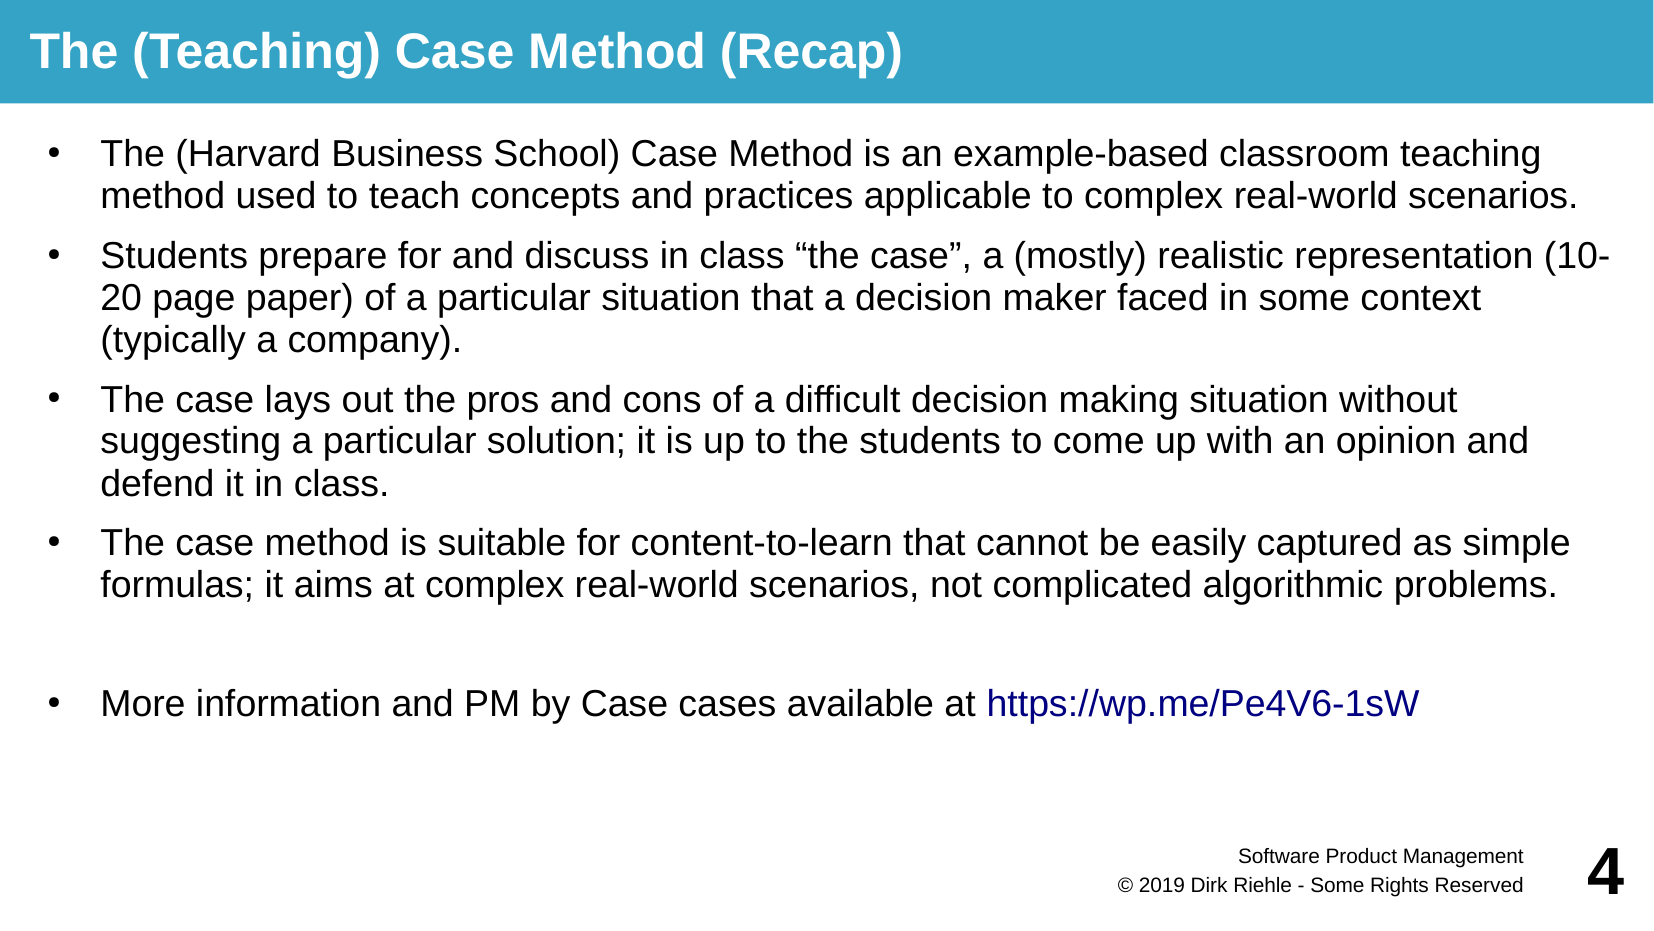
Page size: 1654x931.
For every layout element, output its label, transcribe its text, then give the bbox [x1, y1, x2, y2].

list The (Harvard Business School) Case Method is an example-based classroom teaching method used to teach concepts and practices applicable to complex real-world scenarios. Students prepare for and discuss in class “the case”, a (mostly) realistic representation (10-20 page paper) of a particular situation that a decision maker faced in some context (typically a company). The case lays out the pros and cons of a difficult decision making situation without suggesting a particular solution; it is up to the students to come up with an opinion and defend it in class. The case method is suitable for content-to-learn that cannot be easily captured as simple formulas; it aims at complex real-world scenarios, not complicated algorithmic problems. More information and PM by Case cases available at https://wp.me/Pe4V6-1sW [29, 132, 1625, 813]
title The (Teaching) Case Method (Recap) [0, 0, 1654, 104]
